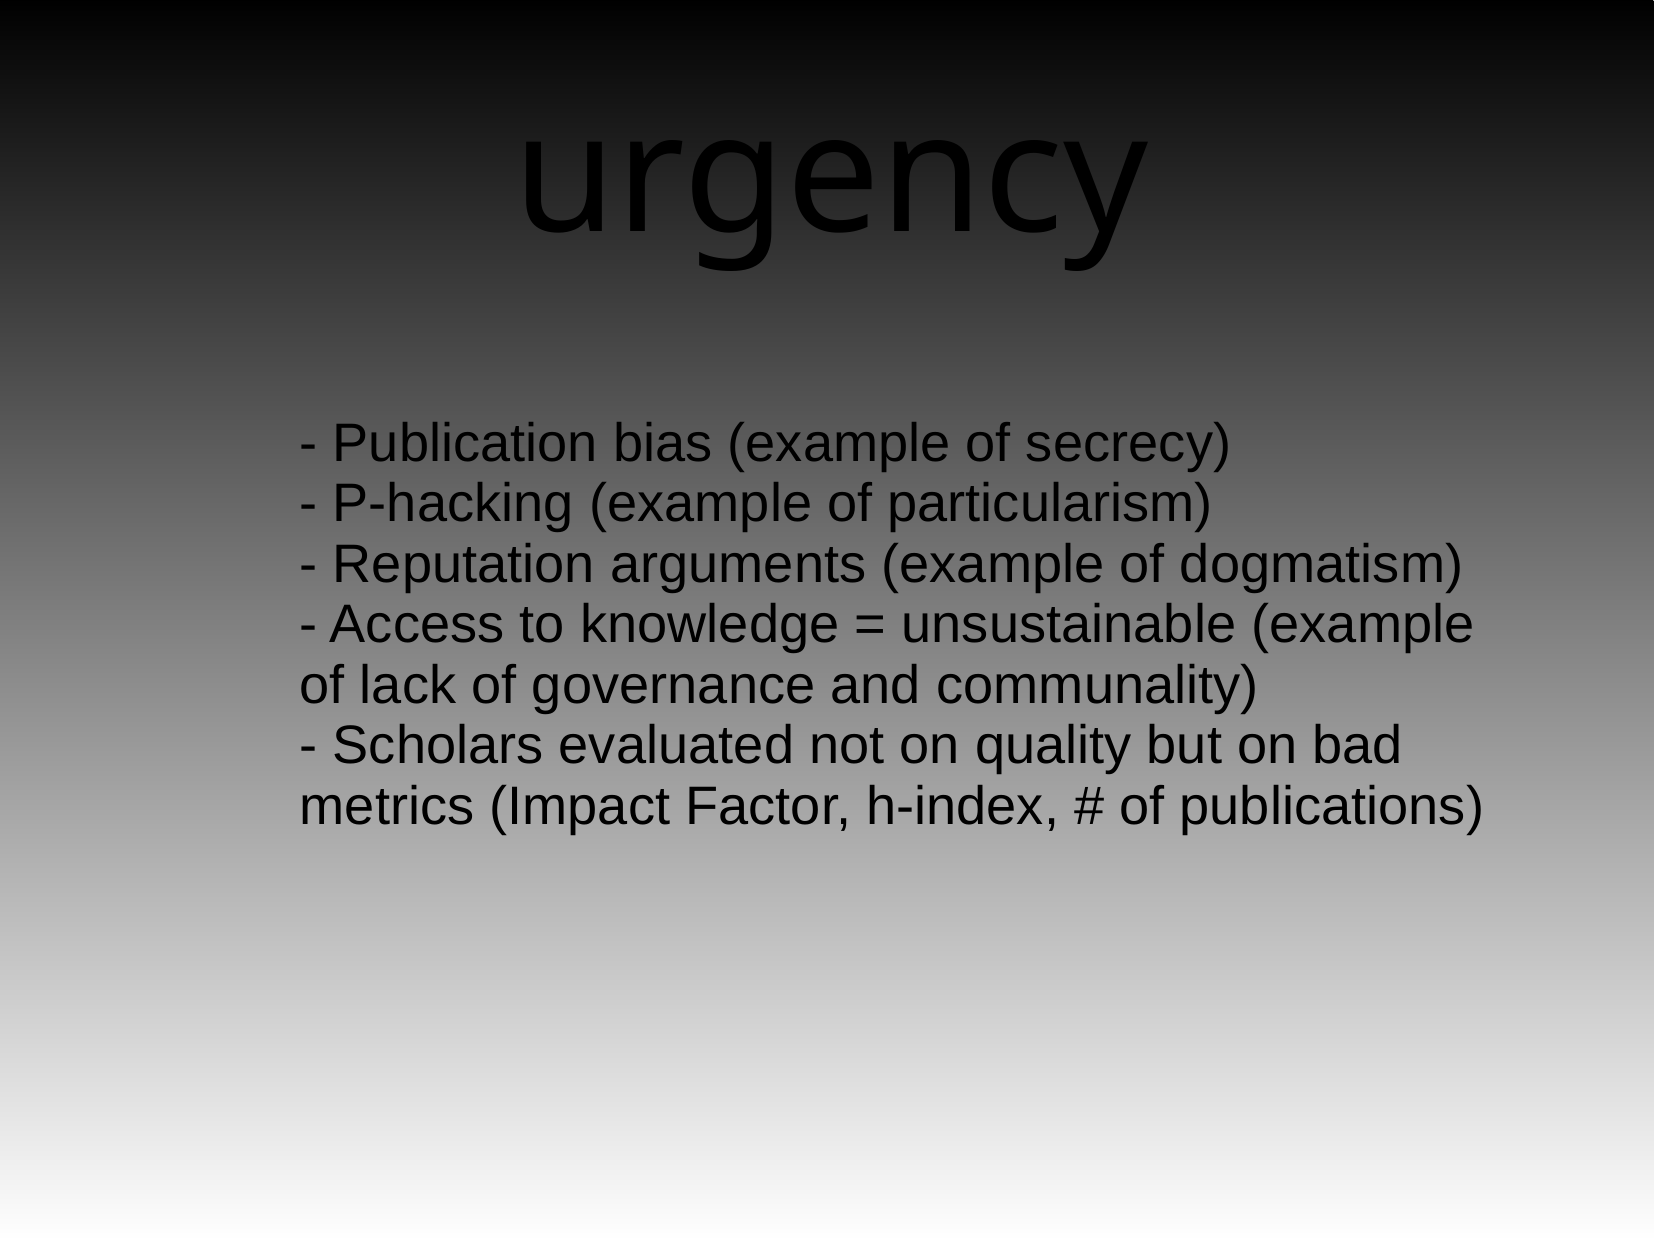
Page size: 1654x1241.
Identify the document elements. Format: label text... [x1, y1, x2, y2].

text_box - Publication bias (example of secrecy) - P-hacking (example of particularism) - Reputation arguments (example of dogmatism) - Access to knowledge = unsustainable (example of lack of governance and communality) - Scholars evaluated not on quality but on bad metrics (Impact Factor, h-index, # of publications) [285, 405, 1516, 905]
title urgency [86, 62, 1576, 271]
